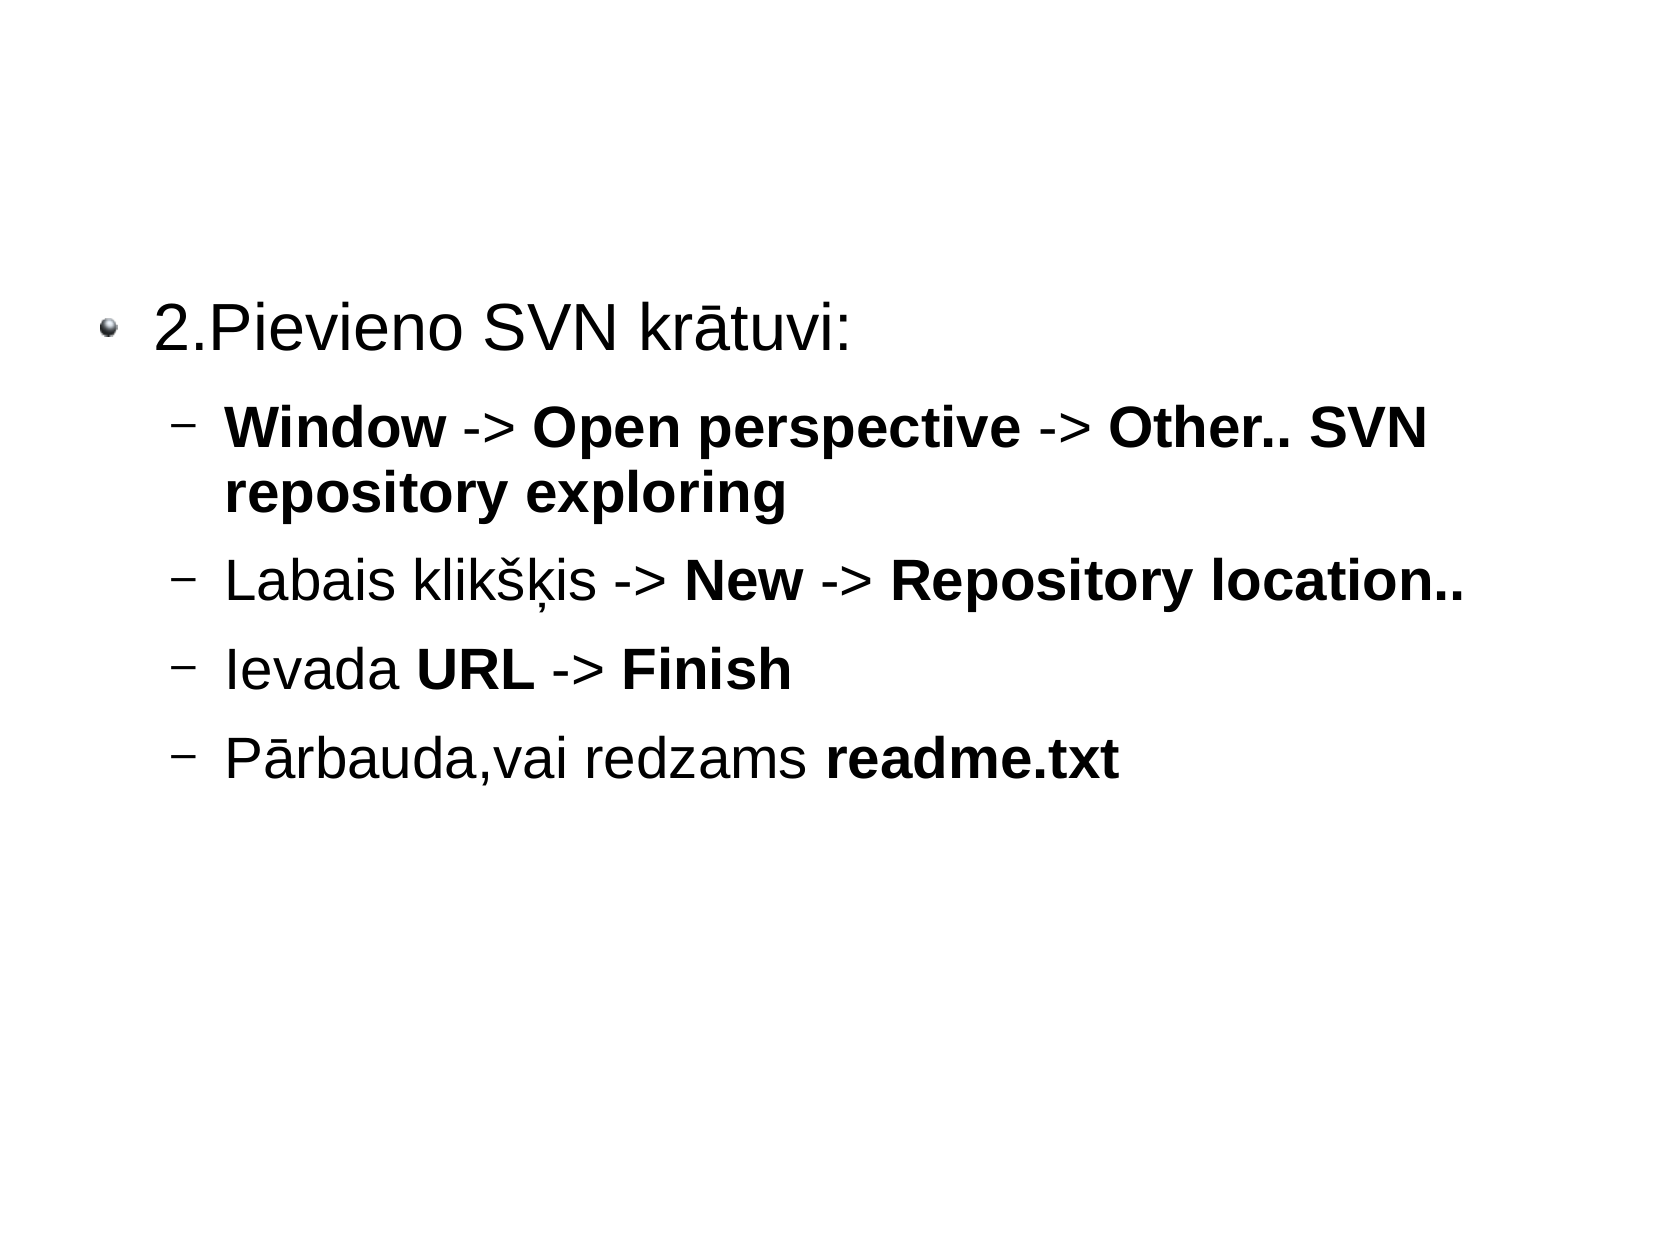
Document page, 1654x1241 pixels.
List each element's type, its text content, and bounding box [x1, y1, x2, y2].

list 2.Pievieno SVN krātuvi: Window -> Open perspective -> Other.. SVN repository exploring Labais klikšķis -> New -> Repository location.. Ievada URL -> Finish Pārbauda,vai redzams readme.txt [82, 290, 1538, 1010]
